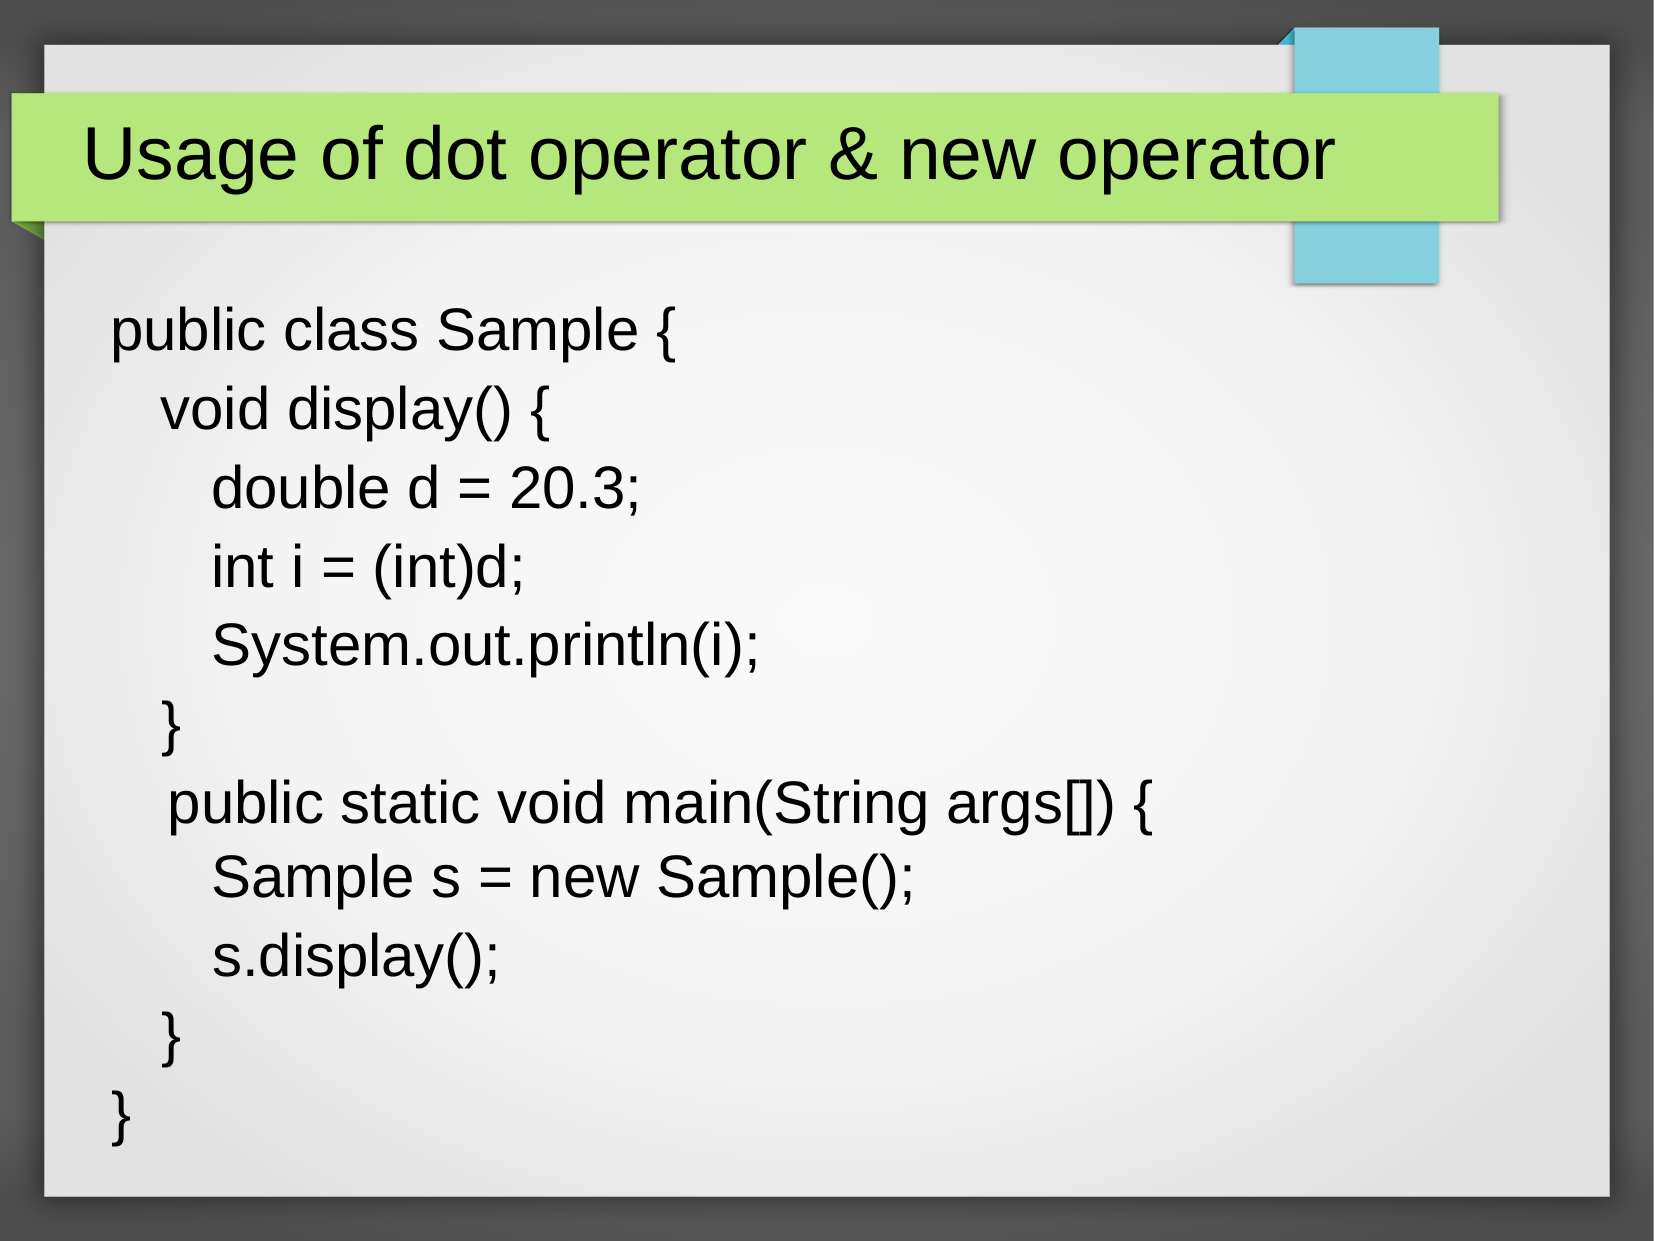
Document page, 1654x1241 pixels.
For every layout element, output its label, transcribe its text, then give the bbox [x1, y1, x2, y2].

list public class Sample { void display() { double d = 20.3; int i = (int)d; System.out.println(i); } public static void main(String args[]) { Sample s = new Sample(); s.display(); } } [82, 294, 1572, 1159]
title Usage of dot operator & new operator [82, 69, 1430, 238]
picture [0, 0, 1654, 1241]
